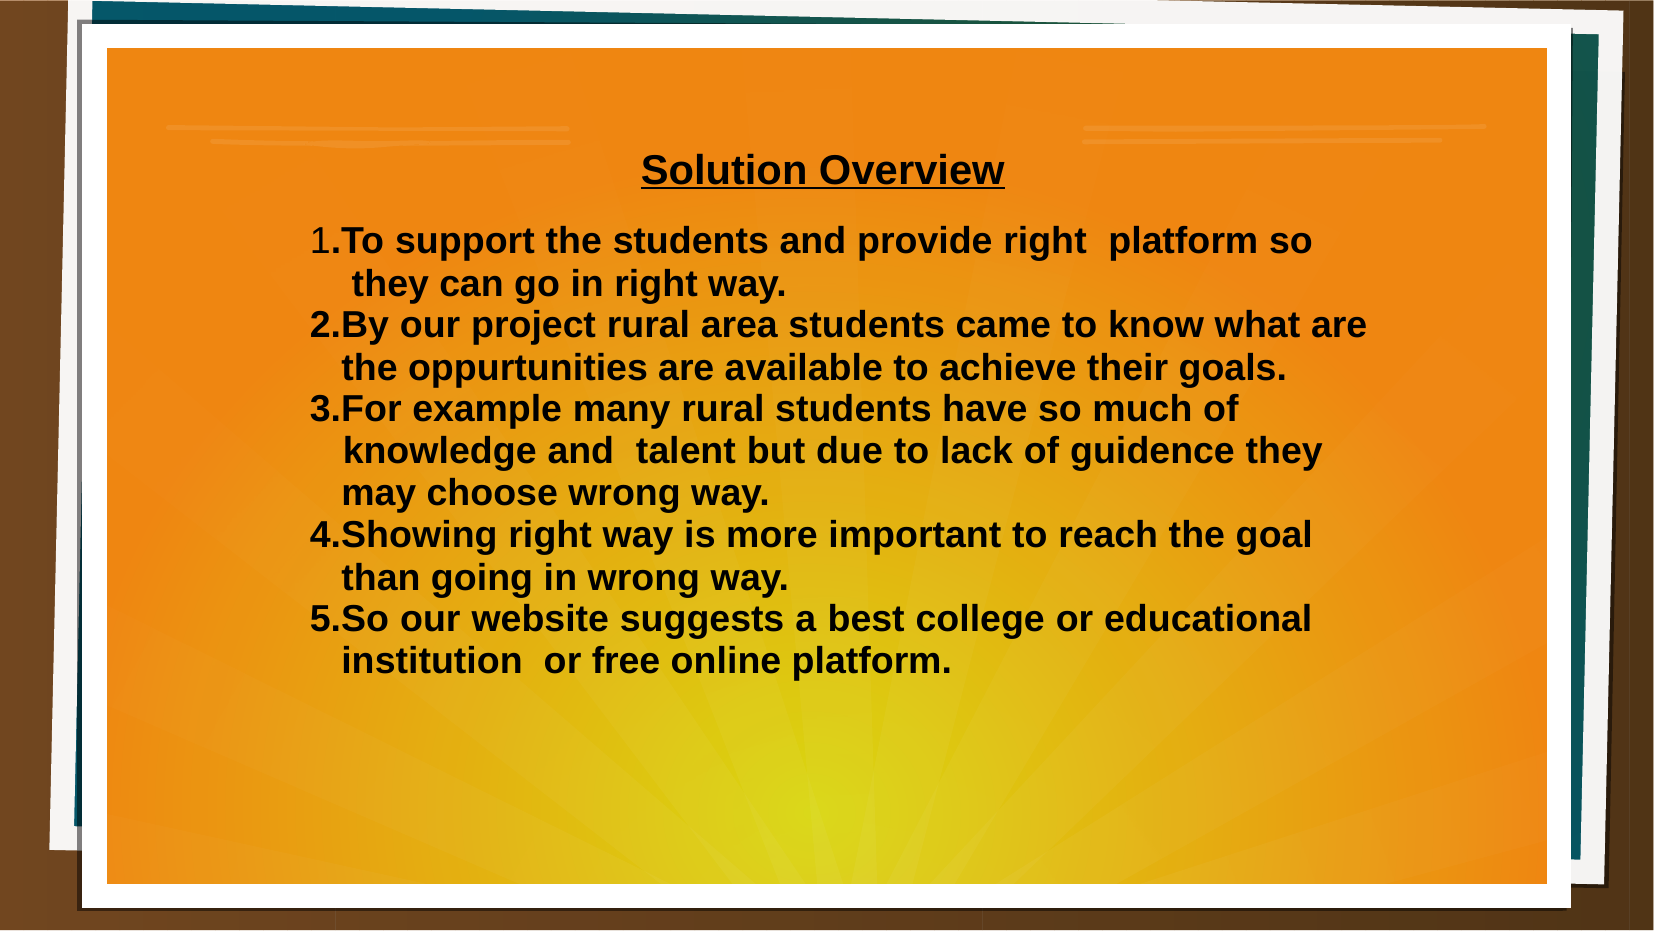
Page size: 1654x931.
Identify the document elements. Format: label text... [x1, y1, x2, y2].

text_box 1.To support the students and provide right platform so they can go in right way. 2.By our project rural area students came to know what are the oppurtunities are available to achieve their goals. 3.For example many rural students have so much of knowledge and talent but due to lack of guidence they may choose wrong way. 4.Showing right way is more important to reach the goal than going in wrong way. 5.So our website suggests a best college or educational institution or free online platform. [295, 212, 1394, 816]
text_box Solution Overview [625, 139, 1158, 201]
